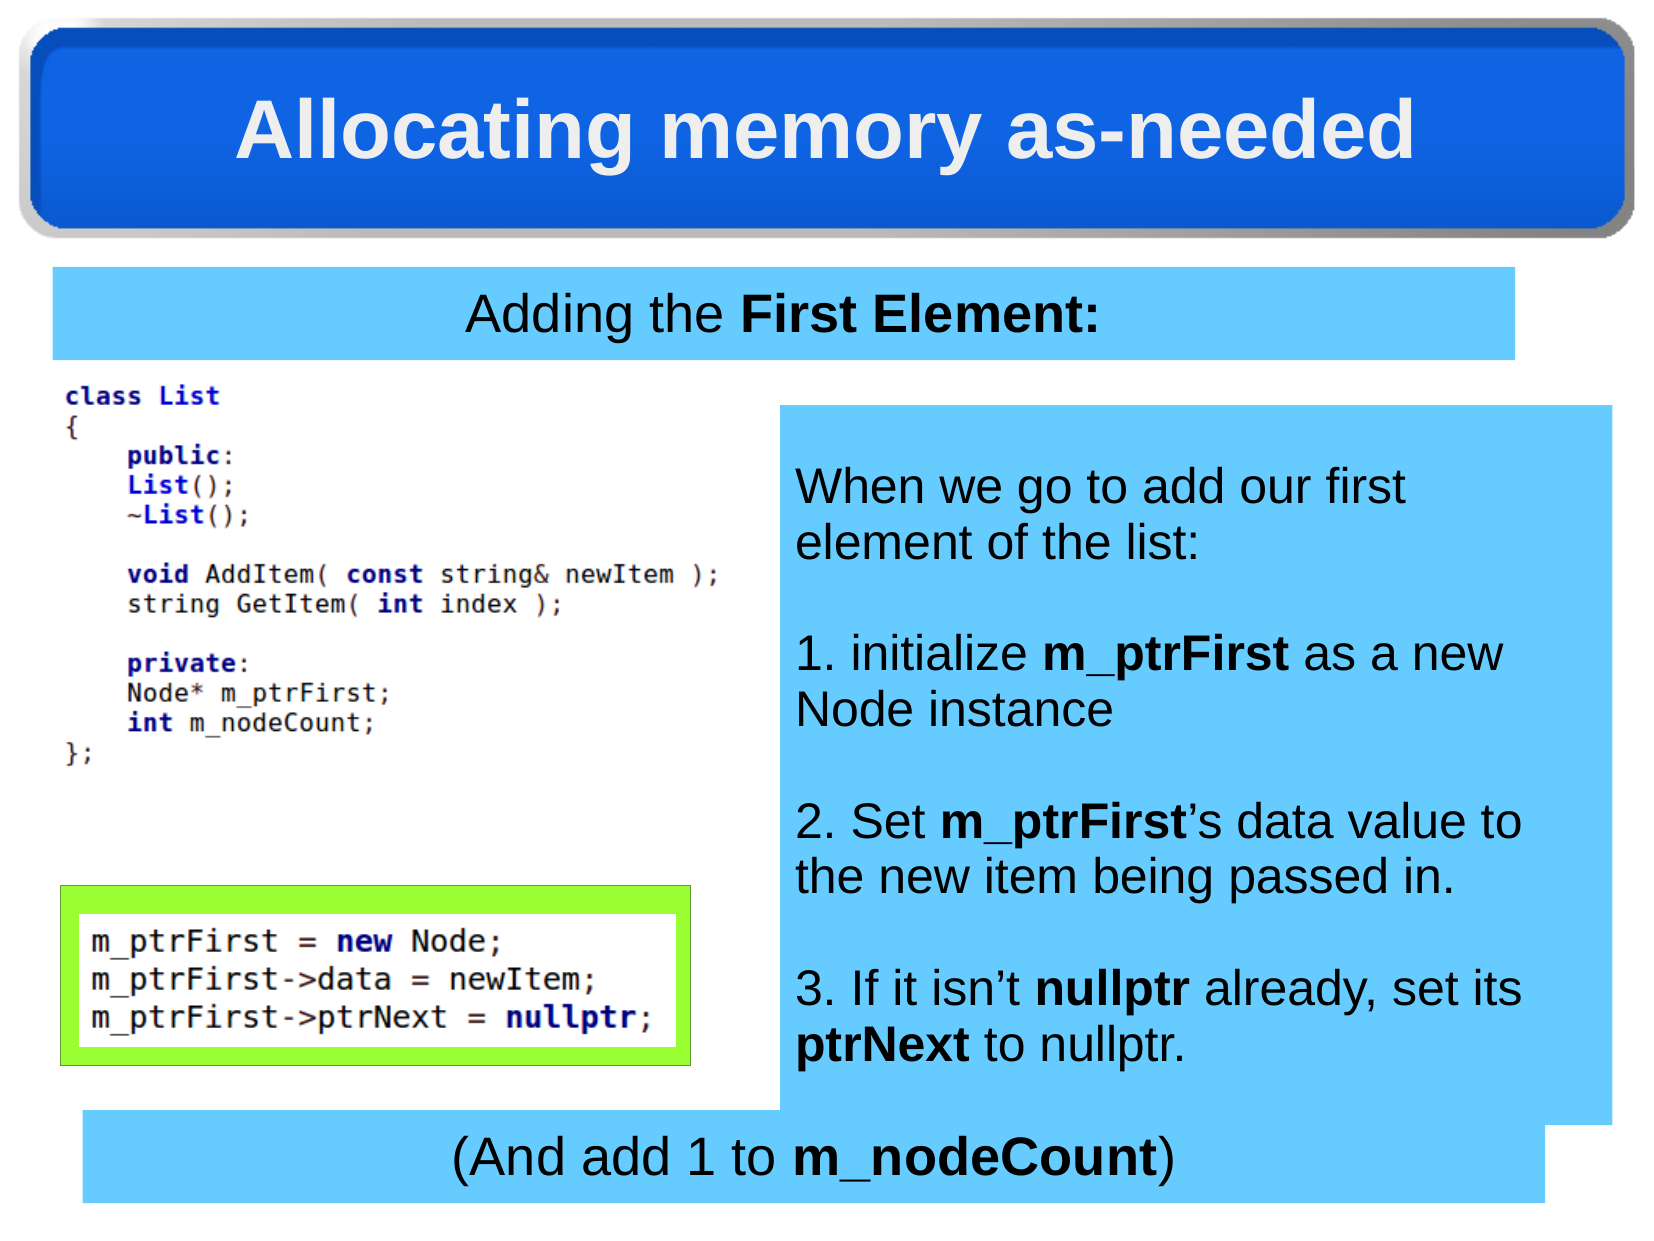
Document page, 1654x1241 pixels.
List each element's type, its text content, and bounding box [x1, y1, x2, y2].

text_box When we go to add our first element of the list: 1. initialize m_ptrFirst as a new Node instance 2. Set m_ptrFirst’s data value to the new item being passed in. 3. If it isn’t nullptr already, set its ptrNext to nullptr. [780, 405, 1613, 1126]
subtitle Adding the First Element: [52, 266, 1516, 361]
text_box (And add 1 to m_nodeCount) [82, 1110, 1546, 1204]
text_box [60, 885, 691, 1066]
title Allocating memory as-needed [82, 49, 1571, 211]
picture [0, 0, 1654, 1241]
